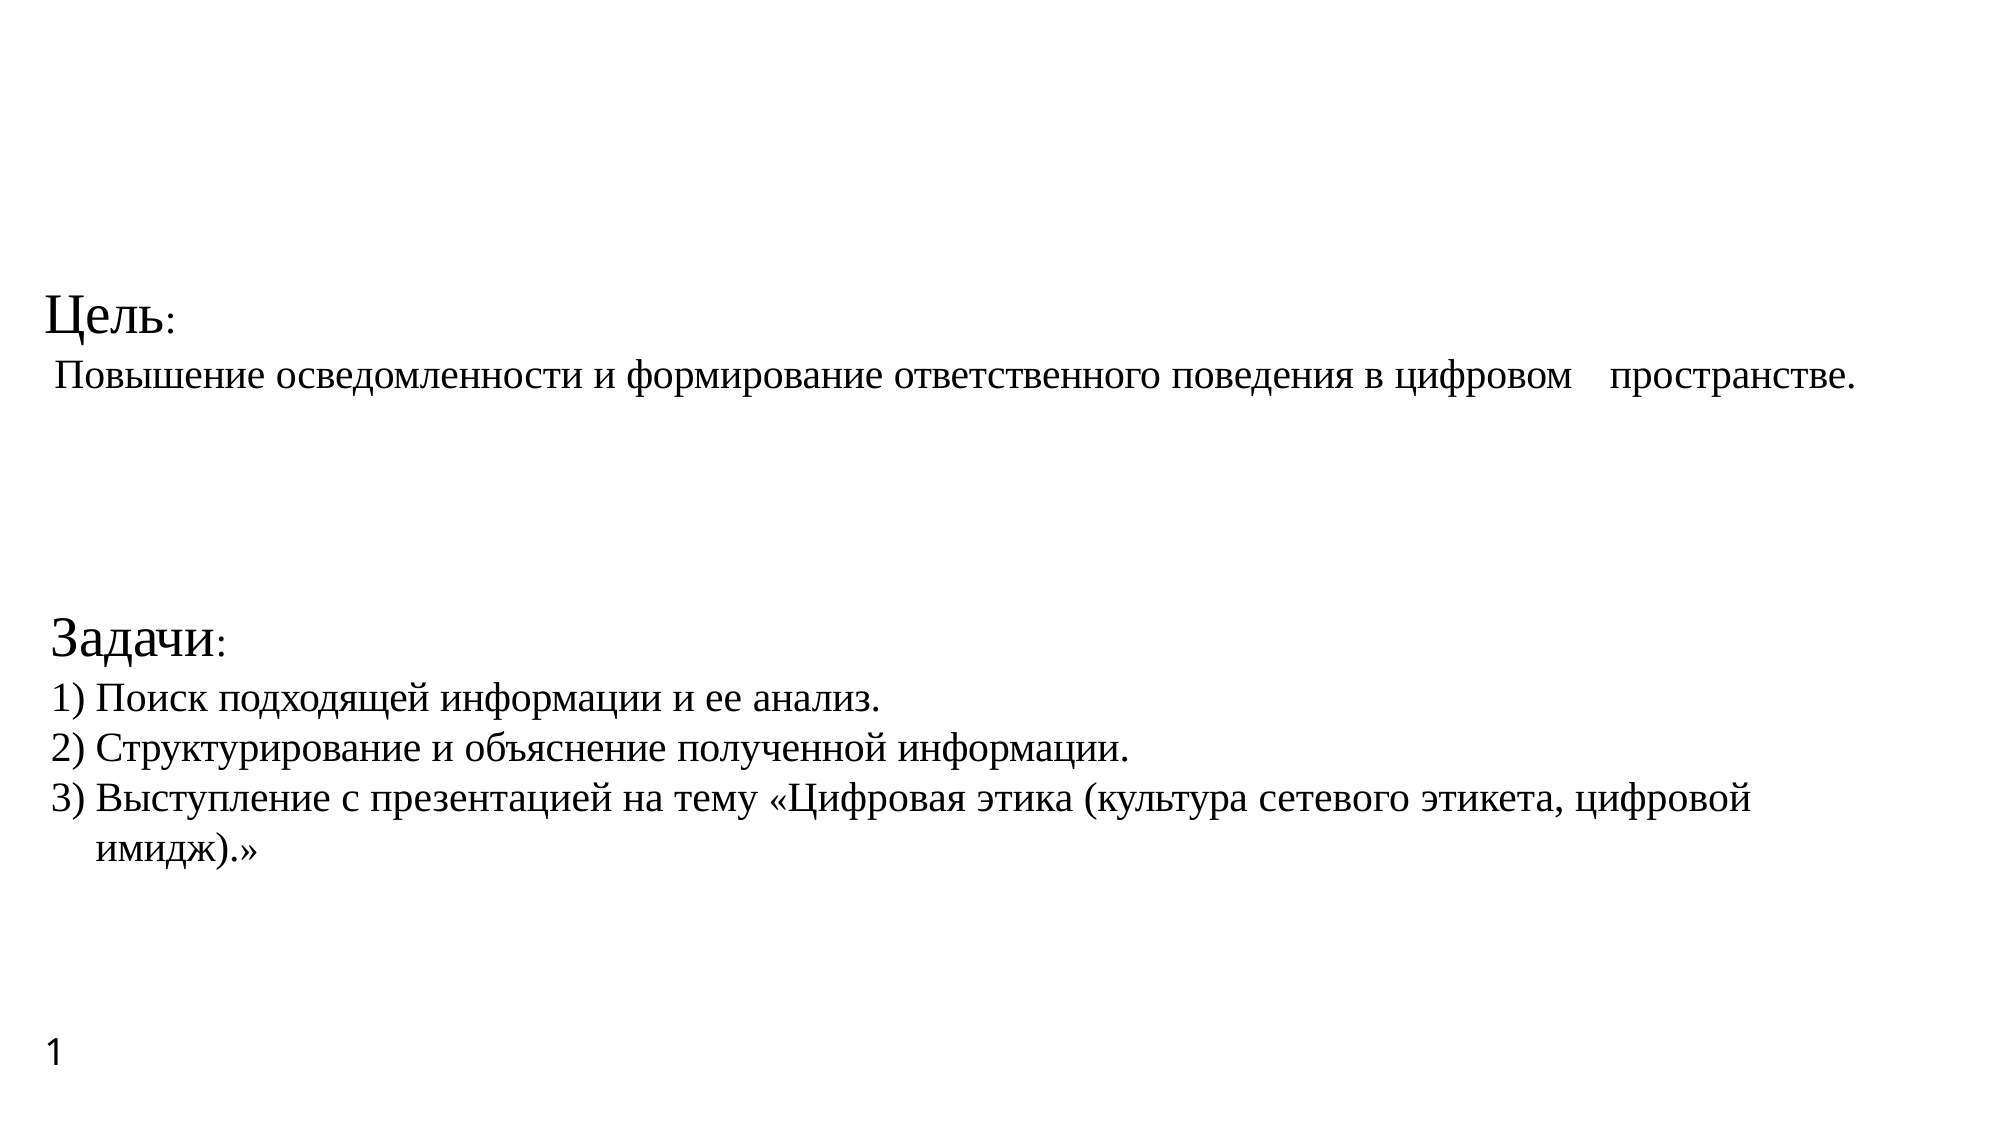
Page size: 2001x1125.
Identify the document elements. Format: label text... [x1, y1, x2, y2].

title Цель: Повышение осведомленности и формирование ответственного поведения в цифровом [42, 273, 1583, 399]
text_box пространстве. [1607, 343, 1857, 397]
slide_number 1 [38, 1028, 74, 1076]
text_box Задачи: Поиск подходящей информации и ее анализ. Структурирование и объяснение полученной информации. Выступление с презентацией на тему «Цифровая этика (культура сетевого этикета, цифровой имидж).» [48, 596, 1923, 870]
